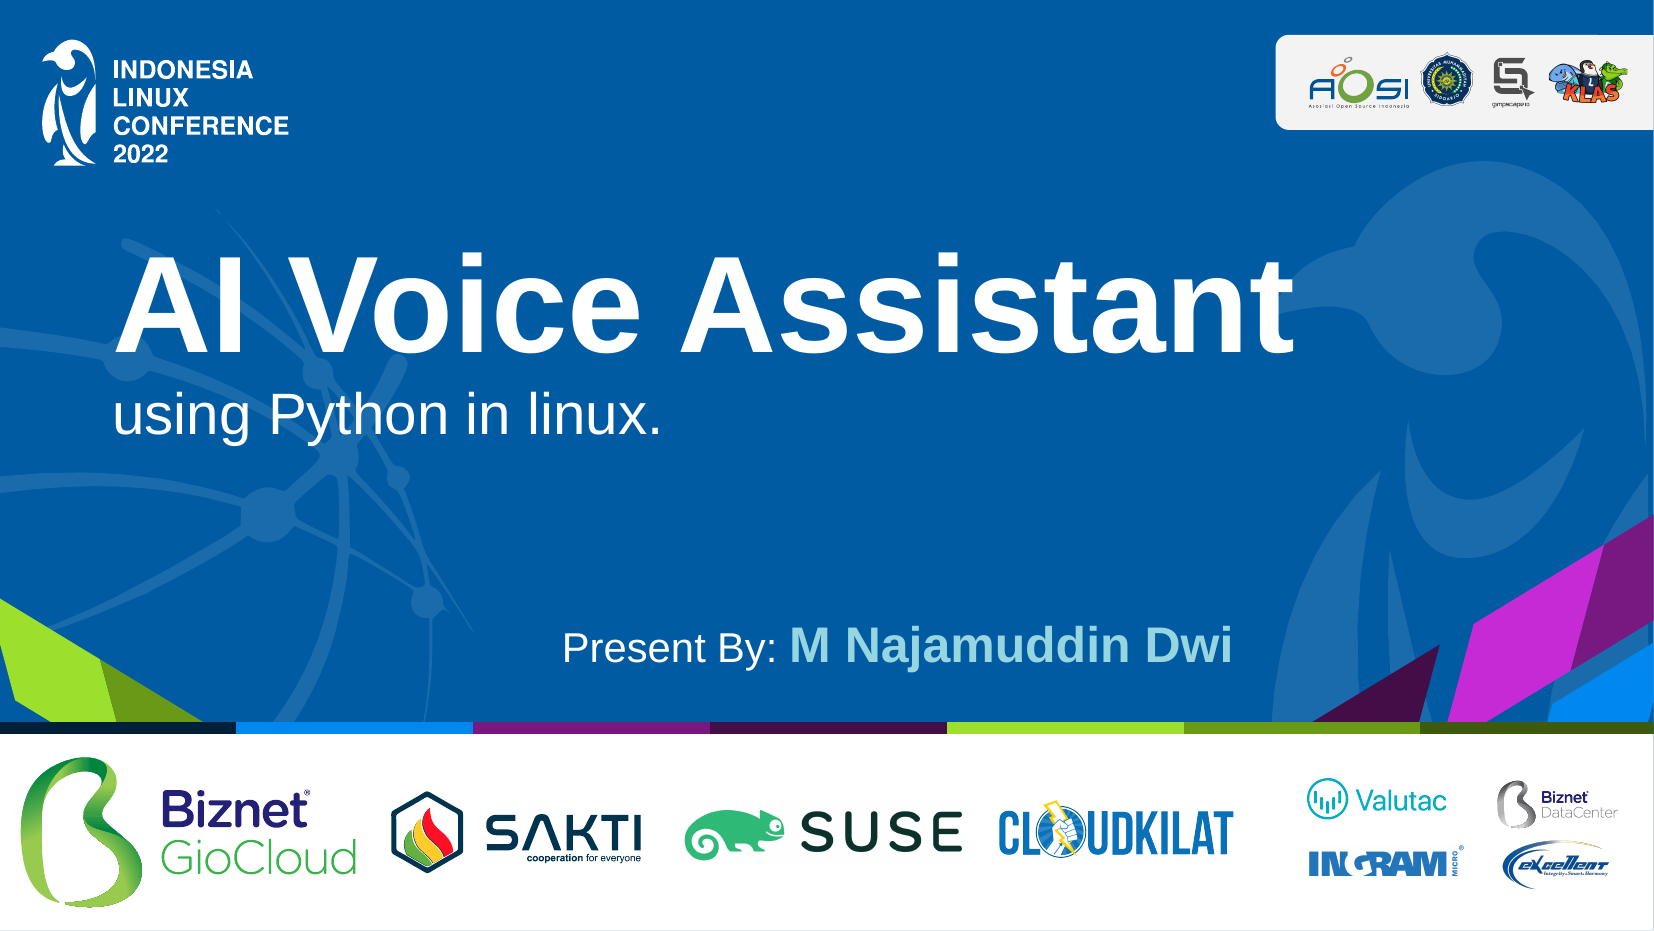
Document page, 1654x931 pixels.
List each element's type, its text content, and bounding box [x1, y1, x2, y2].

picture [626, 855, 634, 862]
picture [1420, 52, 1474, 58]
picture [1548, 60, 1628, 103]
picture [601, 855, 616, 859]
picture [682, 799, 965, 865]
list Present By: M Najamuddin Dwi [412, 617, 1313, 692]
picture [1309, 845, 1465, 877]
picture [999, 800, 1234, 858]
picture [1496, 840, 1620, 890]
title AI Voice Assistant using Python in linux. [112, 58, 1538, 617]
